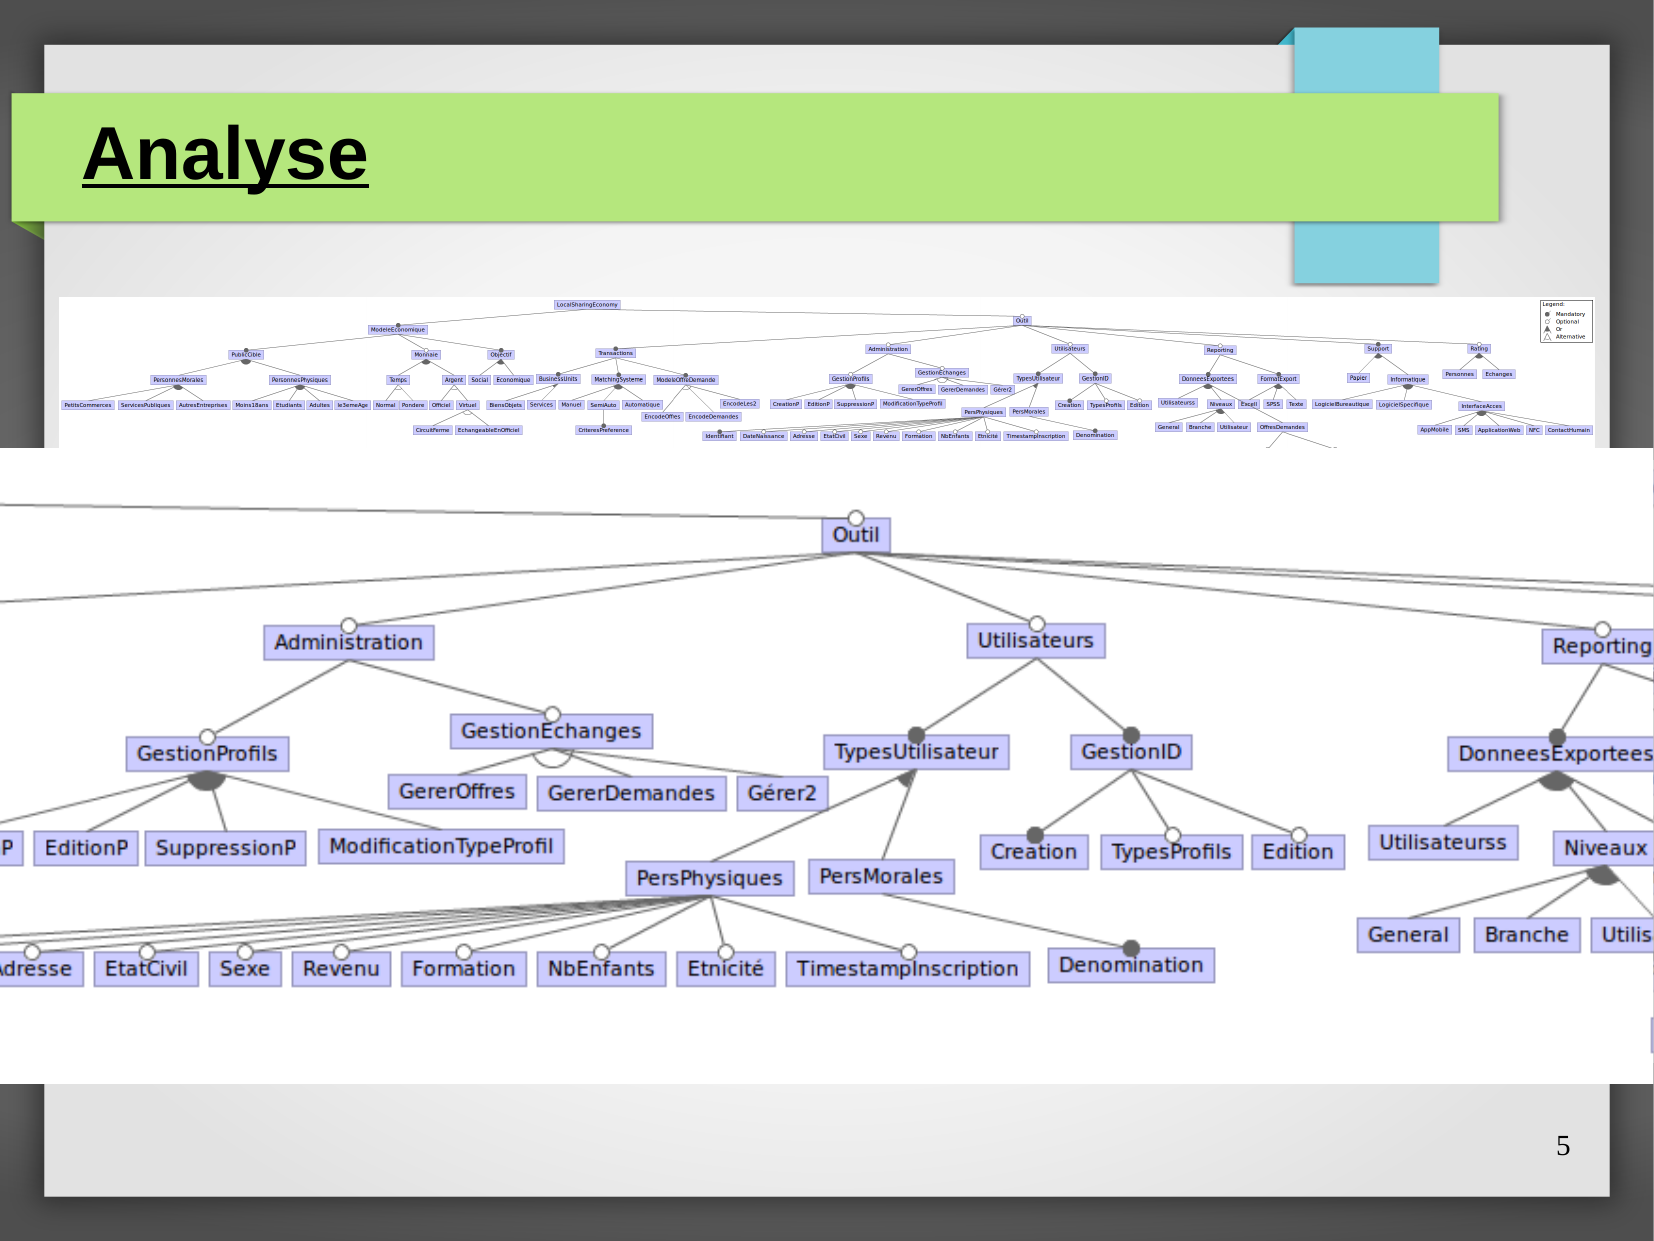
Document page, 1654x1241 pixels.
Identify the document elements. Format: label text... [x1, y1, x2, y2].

title Analyse [81, 94, 1263, 213]
picture [0, 0, 1654, 1241]
